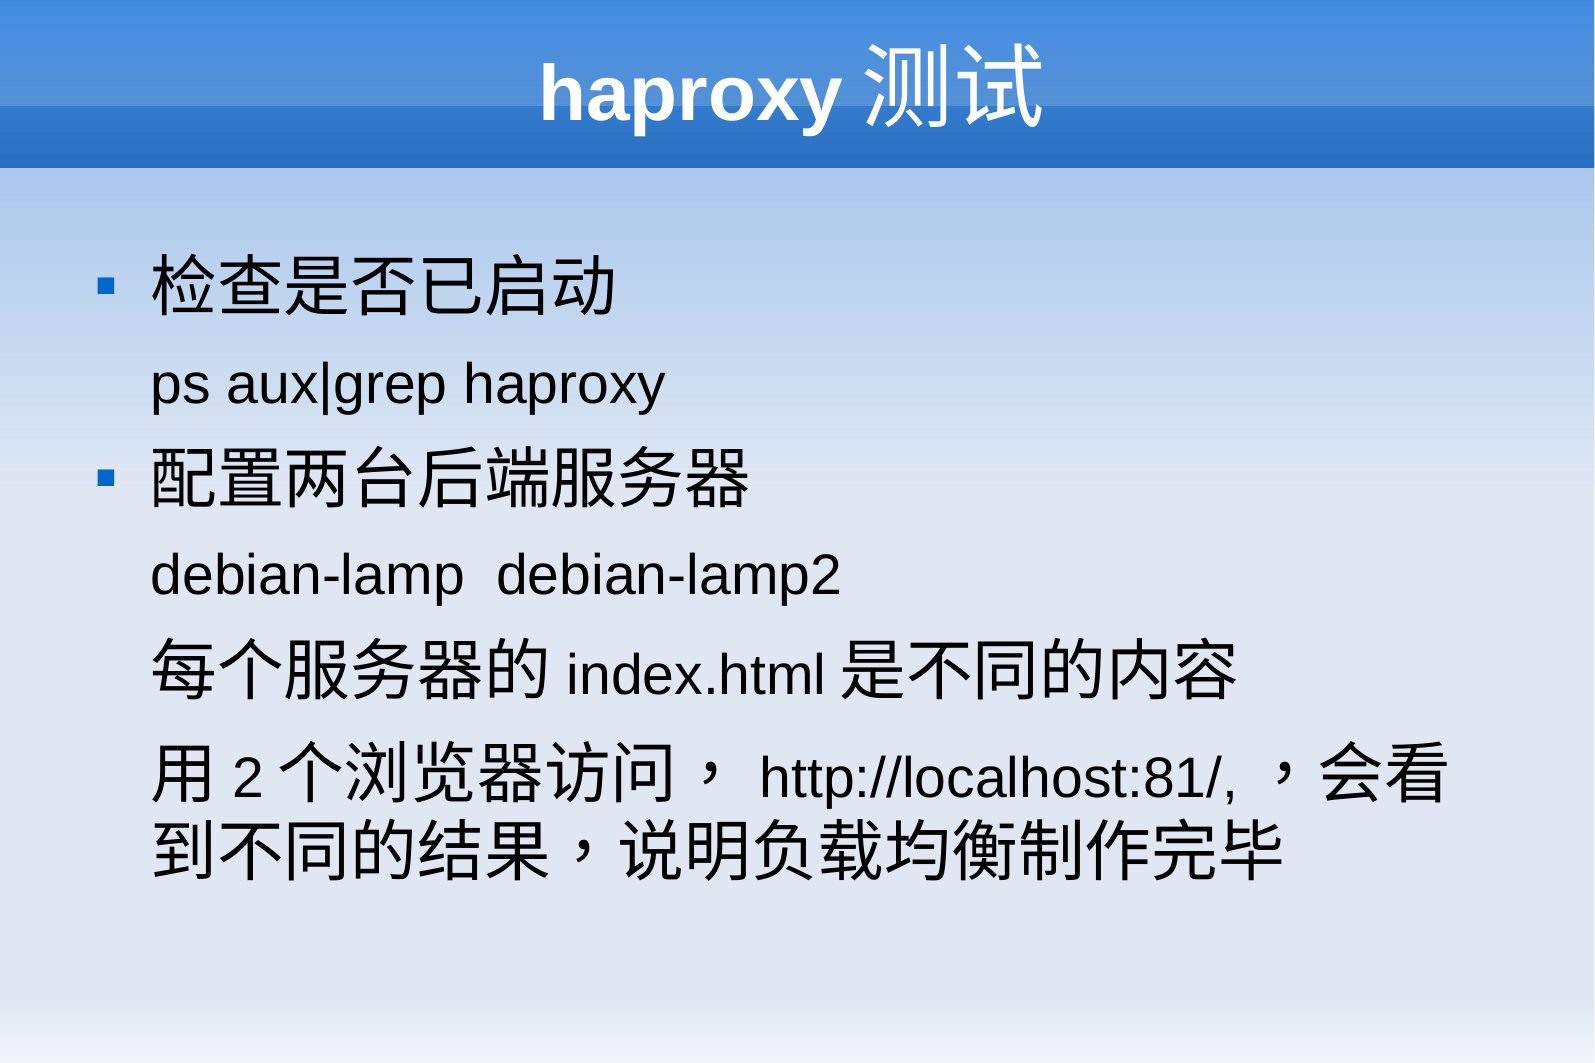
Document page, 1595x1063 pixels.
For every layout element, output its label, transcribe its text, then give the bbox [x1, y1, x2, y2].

picture [0, 0, 1595, 1063]
list 检查是否已启动 ps aux|grep haproxy 配置两台后端服务器 debian-lamp debian-lamp2 每个服务器的index.html是不同的内容 用2个浏览器访问，http://localhost:81/,，会看到不同的结果，说明负载均衡制作完毕 [79, 248, 1515, 951]
title haproxy测试 [74, 0, 1510, 178]
